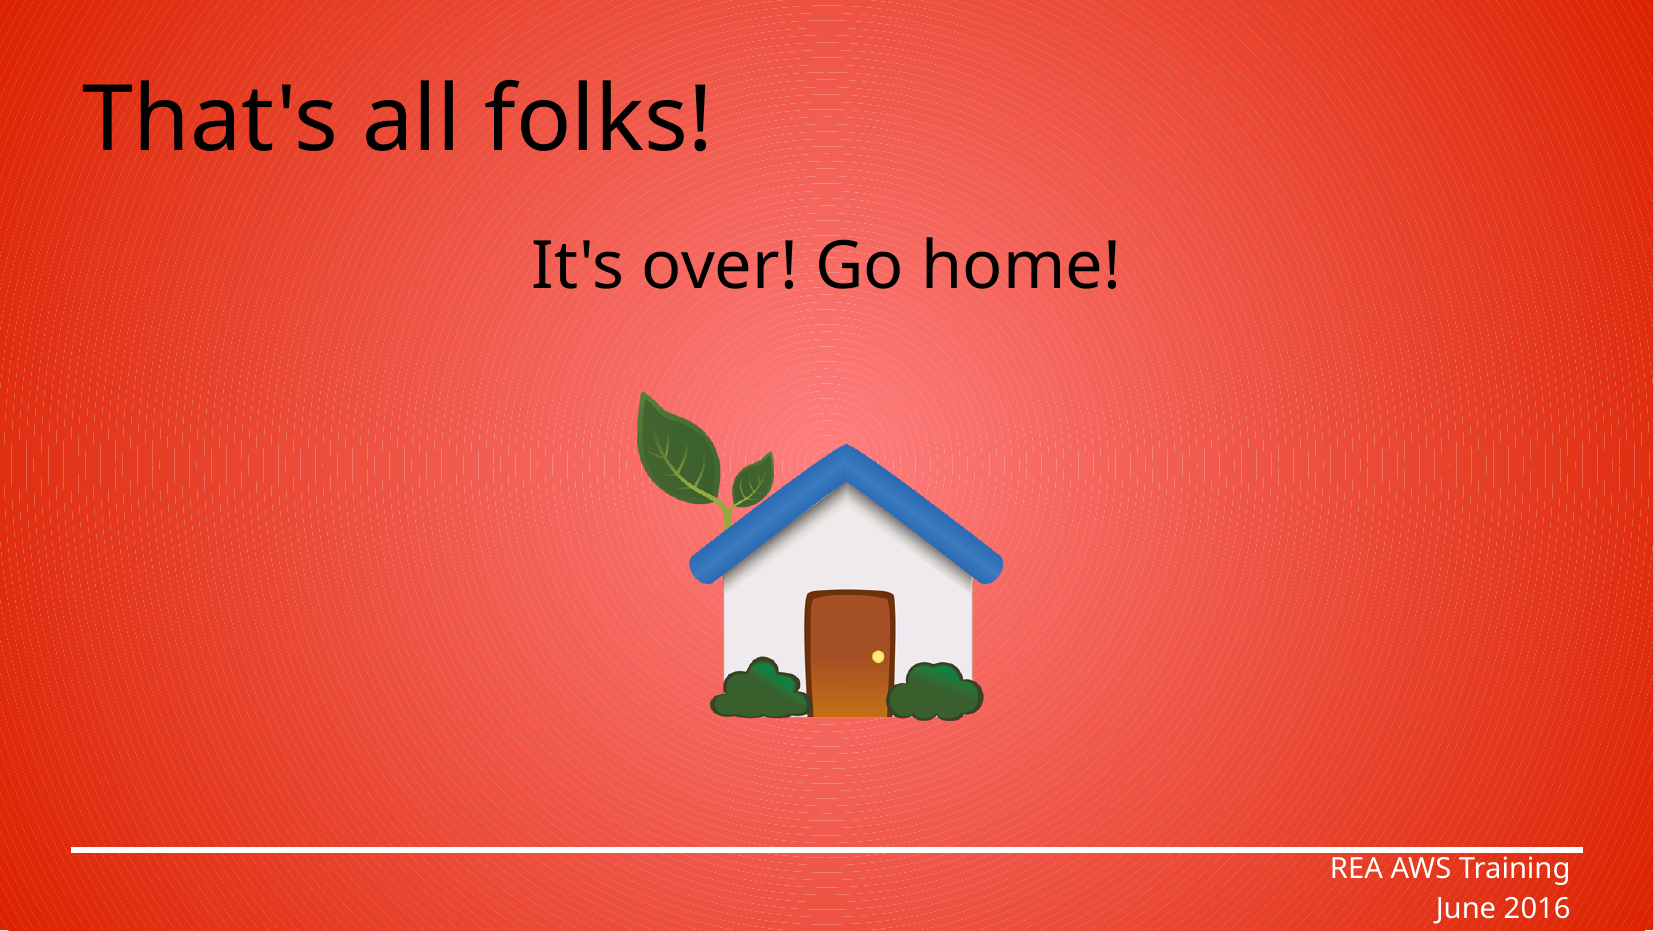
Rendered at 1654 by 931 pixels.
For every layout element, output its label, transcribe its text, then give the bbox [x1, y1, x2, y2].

title That's all folks! [82, 37, 1571, 193]
list It's over! Go home! [82, 217, 1571, 758]
picture [637, 392, 1003, 721]
